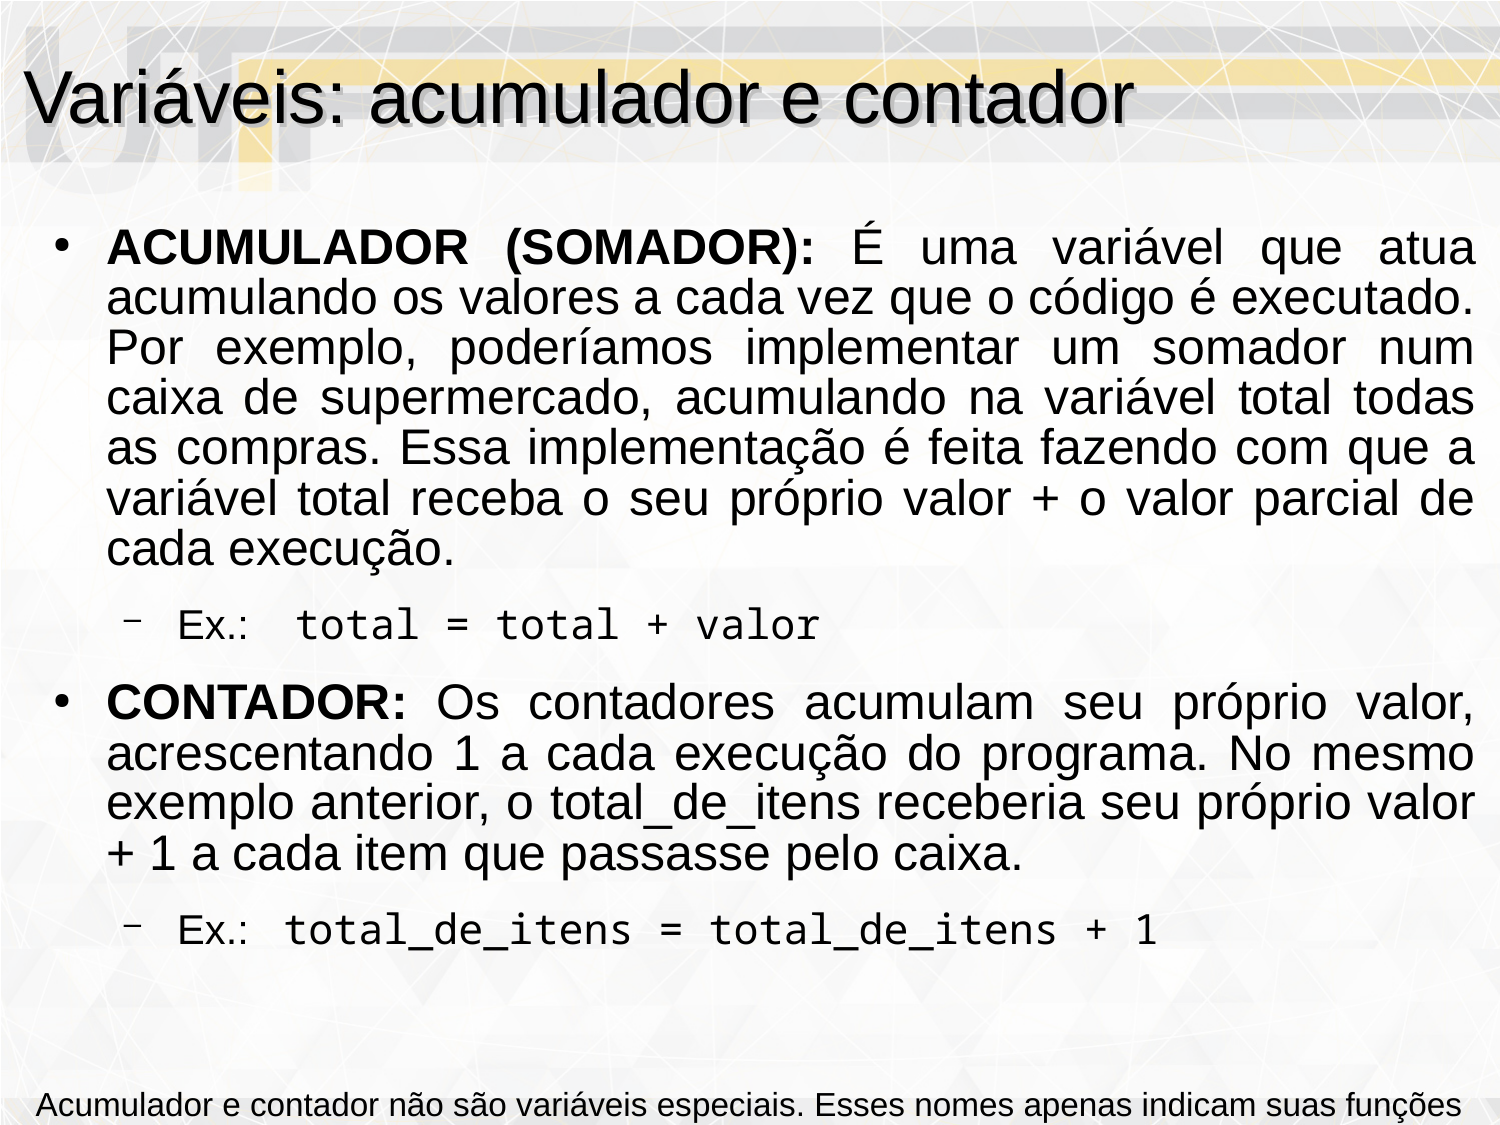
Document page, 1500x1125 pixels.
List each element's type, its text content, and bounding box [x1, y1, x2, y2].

text_box Acumulador e contador não são variáveis especiais. Esses nomes apenas indicam suas funções [20, 1079, 1480, 1125]
table_cell F [1, 1, 1500, 1125]
list ACUMULADOR (SOMADOR): É uma variável que atua acumulando os valores a cada vez que o código é executado. Por exemplo, poderíamos implementar um somador num caixa de supermercado, acumulando na variável total todas as compras. Essa implementação é feita fazendo com que a variável total receba o seu próprio valor + o valor parcial de cada execução. Ex.: total = total + valor CONTADOR: Os contadores acumulam seu próprio valor, acrescentando 1 a cada execução do programa. No mesmo exemplo anterior, o total_de_itens receberia seu próprio valor + 1 a cada item que passasse pelo caixa. Ex.: total_de_itens = total_de_itens + 1 [35, 224, 1477, 1079]
title Variáveis: acumulador e contador [23, 18, 1489, 178]
